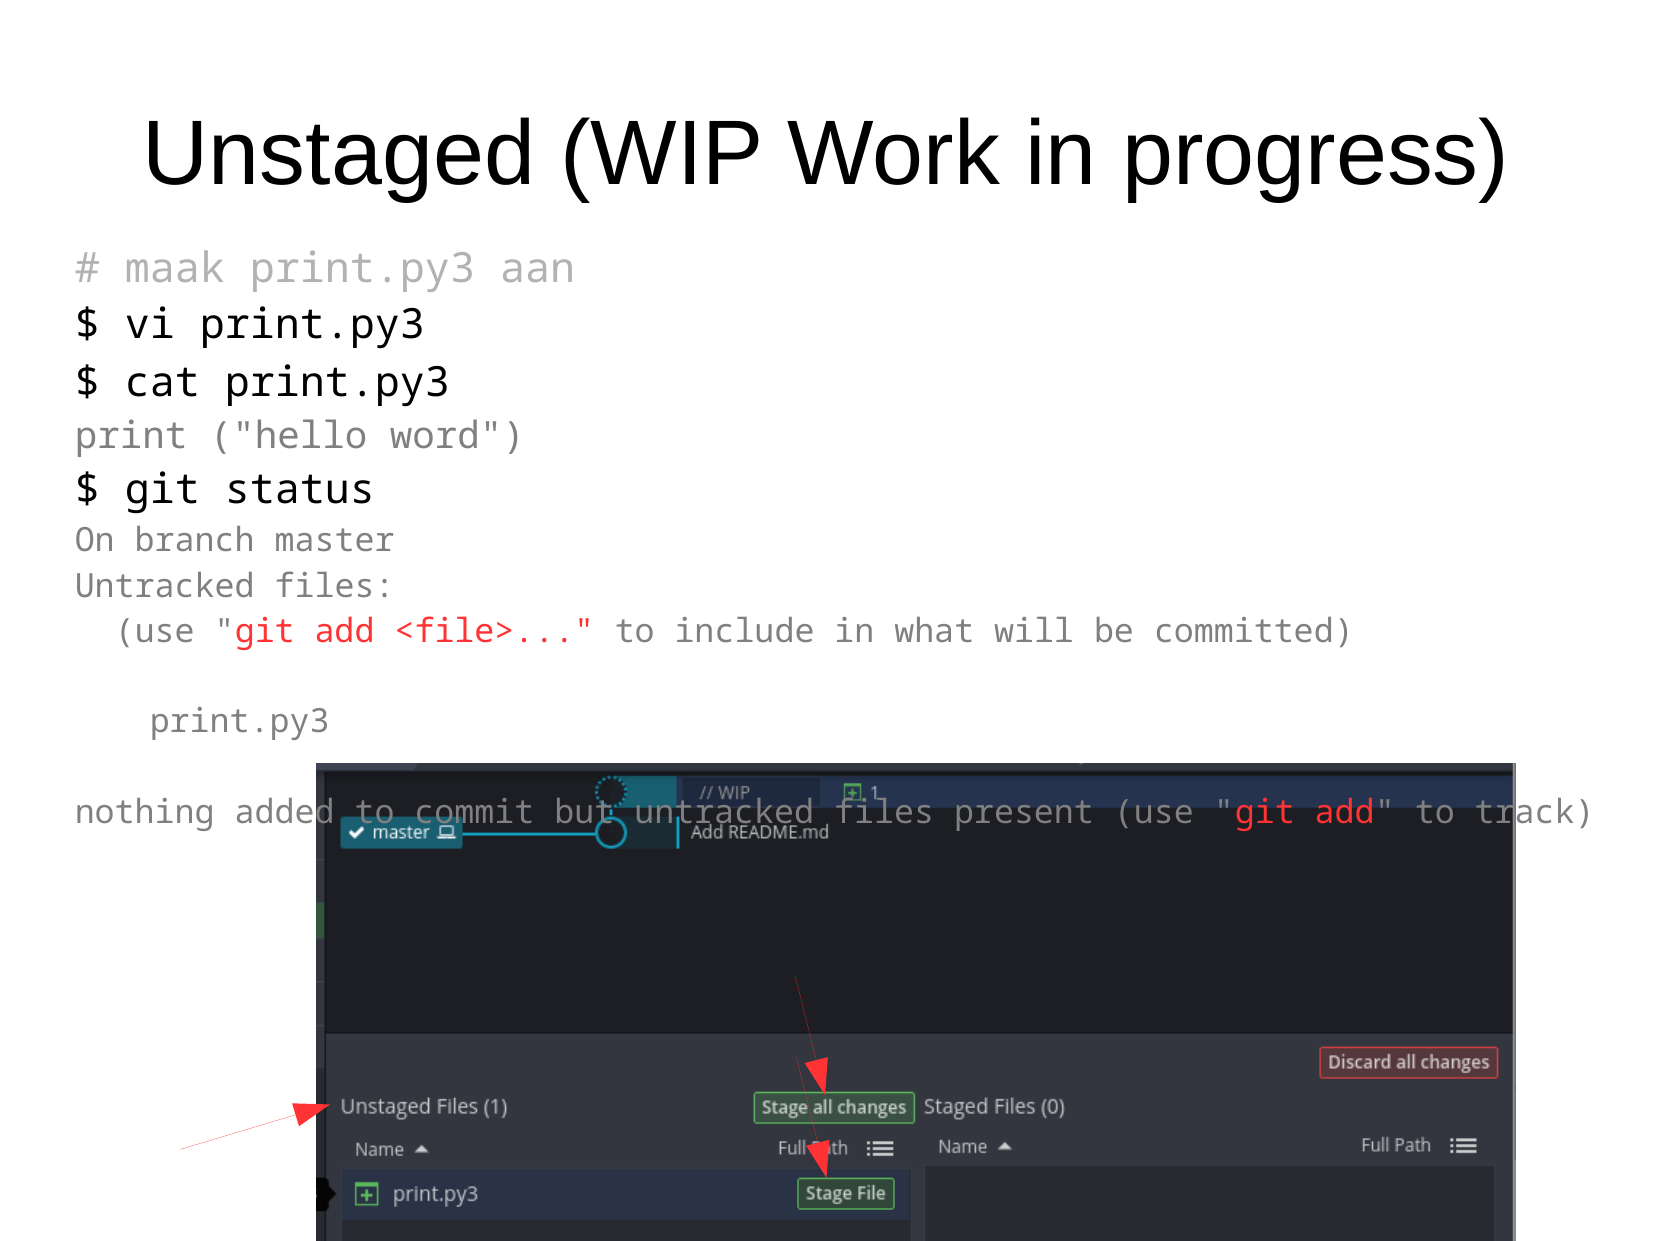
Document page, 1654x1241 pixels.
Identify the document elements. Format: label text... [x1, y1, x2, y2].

text_box # maak print.py3 aan $ vi print.py3 $ cat print.py3 print ("hello word") $ git status On branch master Untracked files: (use "git add <file>..." to include in what will be committed) print.py3 nothing added to commit but untracked files present (use "git add" to track) [60, 229, 1654, 1241]
title Unstaged (WIP Work in progress) [82, 49, 1571, 229]
